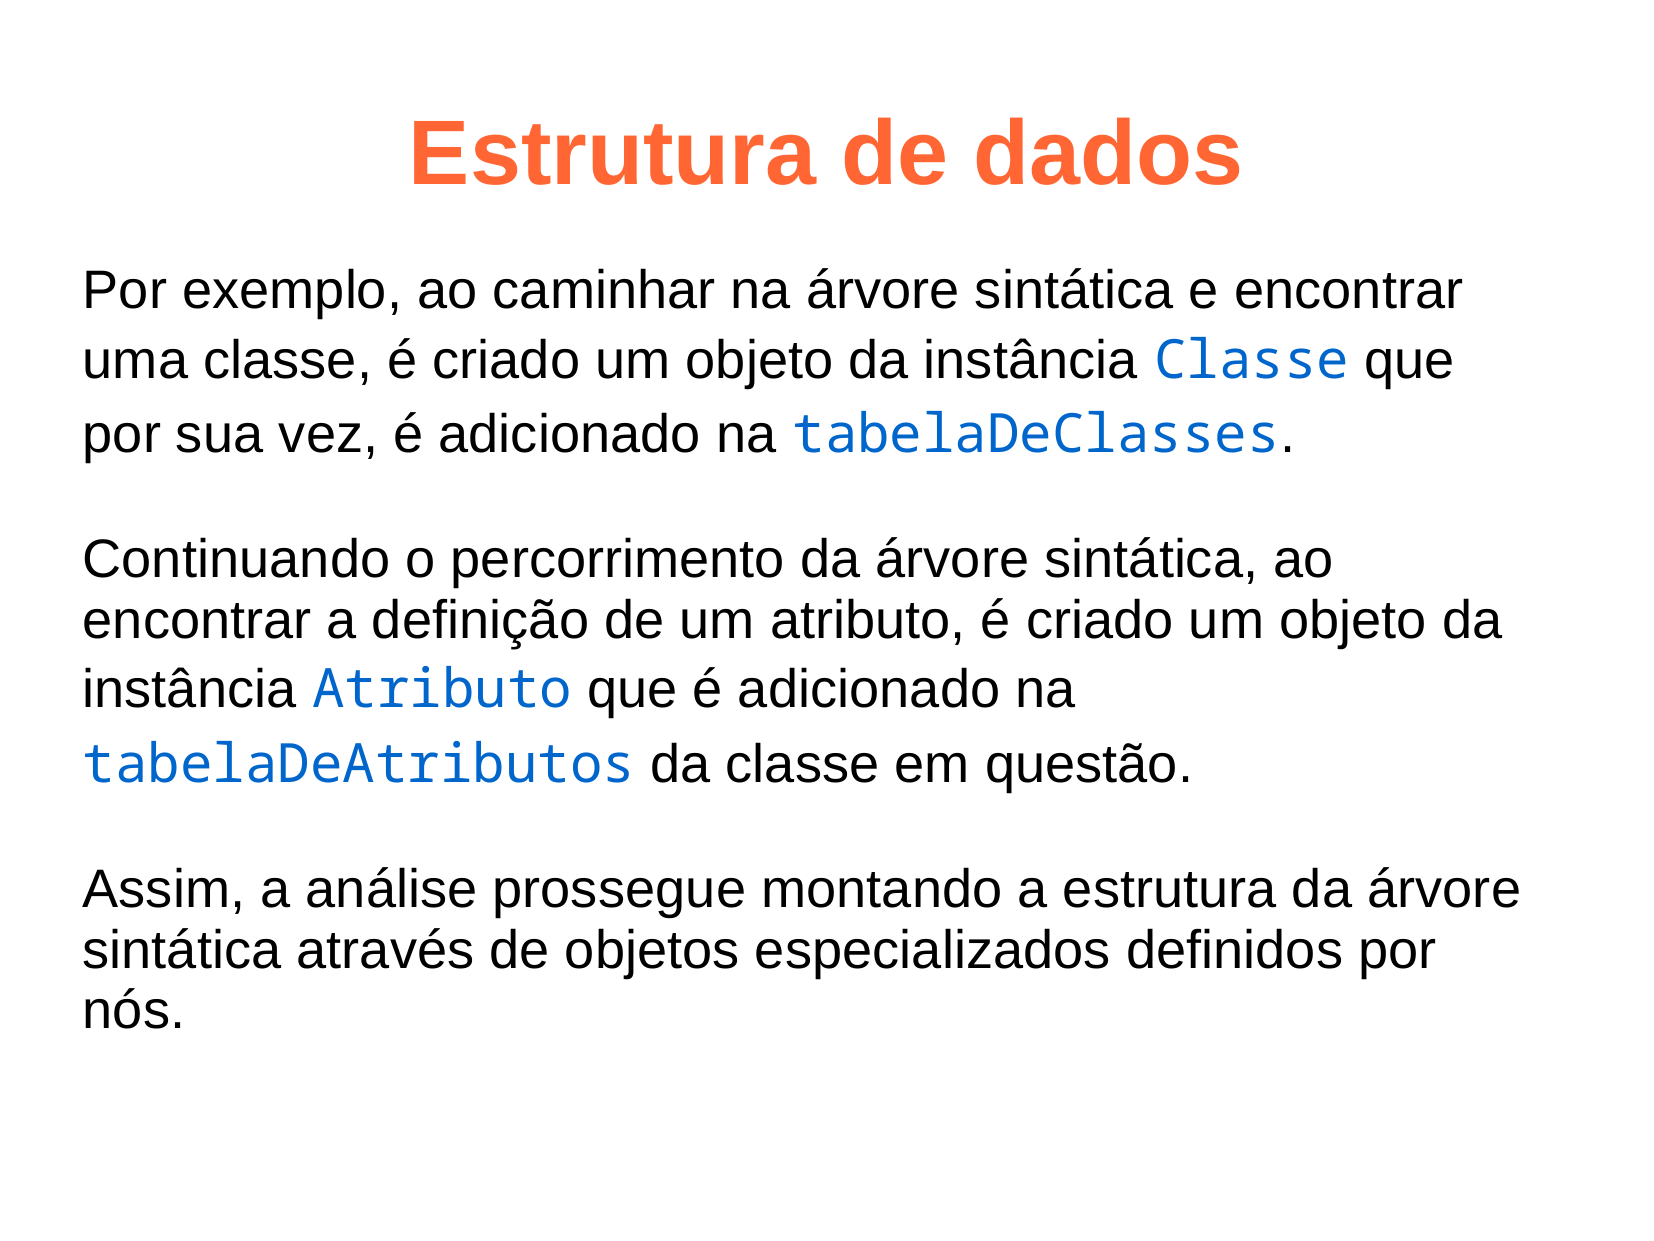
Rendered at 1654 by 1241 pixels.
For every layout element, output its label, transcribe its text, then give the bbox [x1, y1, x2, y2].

subtitle Por exemplo, ao caminhar na árvore sintática e encontrar uma classe, é criado um objeto da instância Classe que por sua vez, é adicionado na tabelaDeClasses. Continuando o percorrimento da árvore sintática, ao encontrar a definição de um atributo, é criado um objeto da instância Atributo que é adicionado na tabelaDeAtributos da classe em questão. Assim, a análise prossegue montando a estrutura da árvore sintática através de objetos especializados definidos por nós. [82, 277, 1538, 1023]
title Estrutura de dados [82, 49, 1571, 257]
